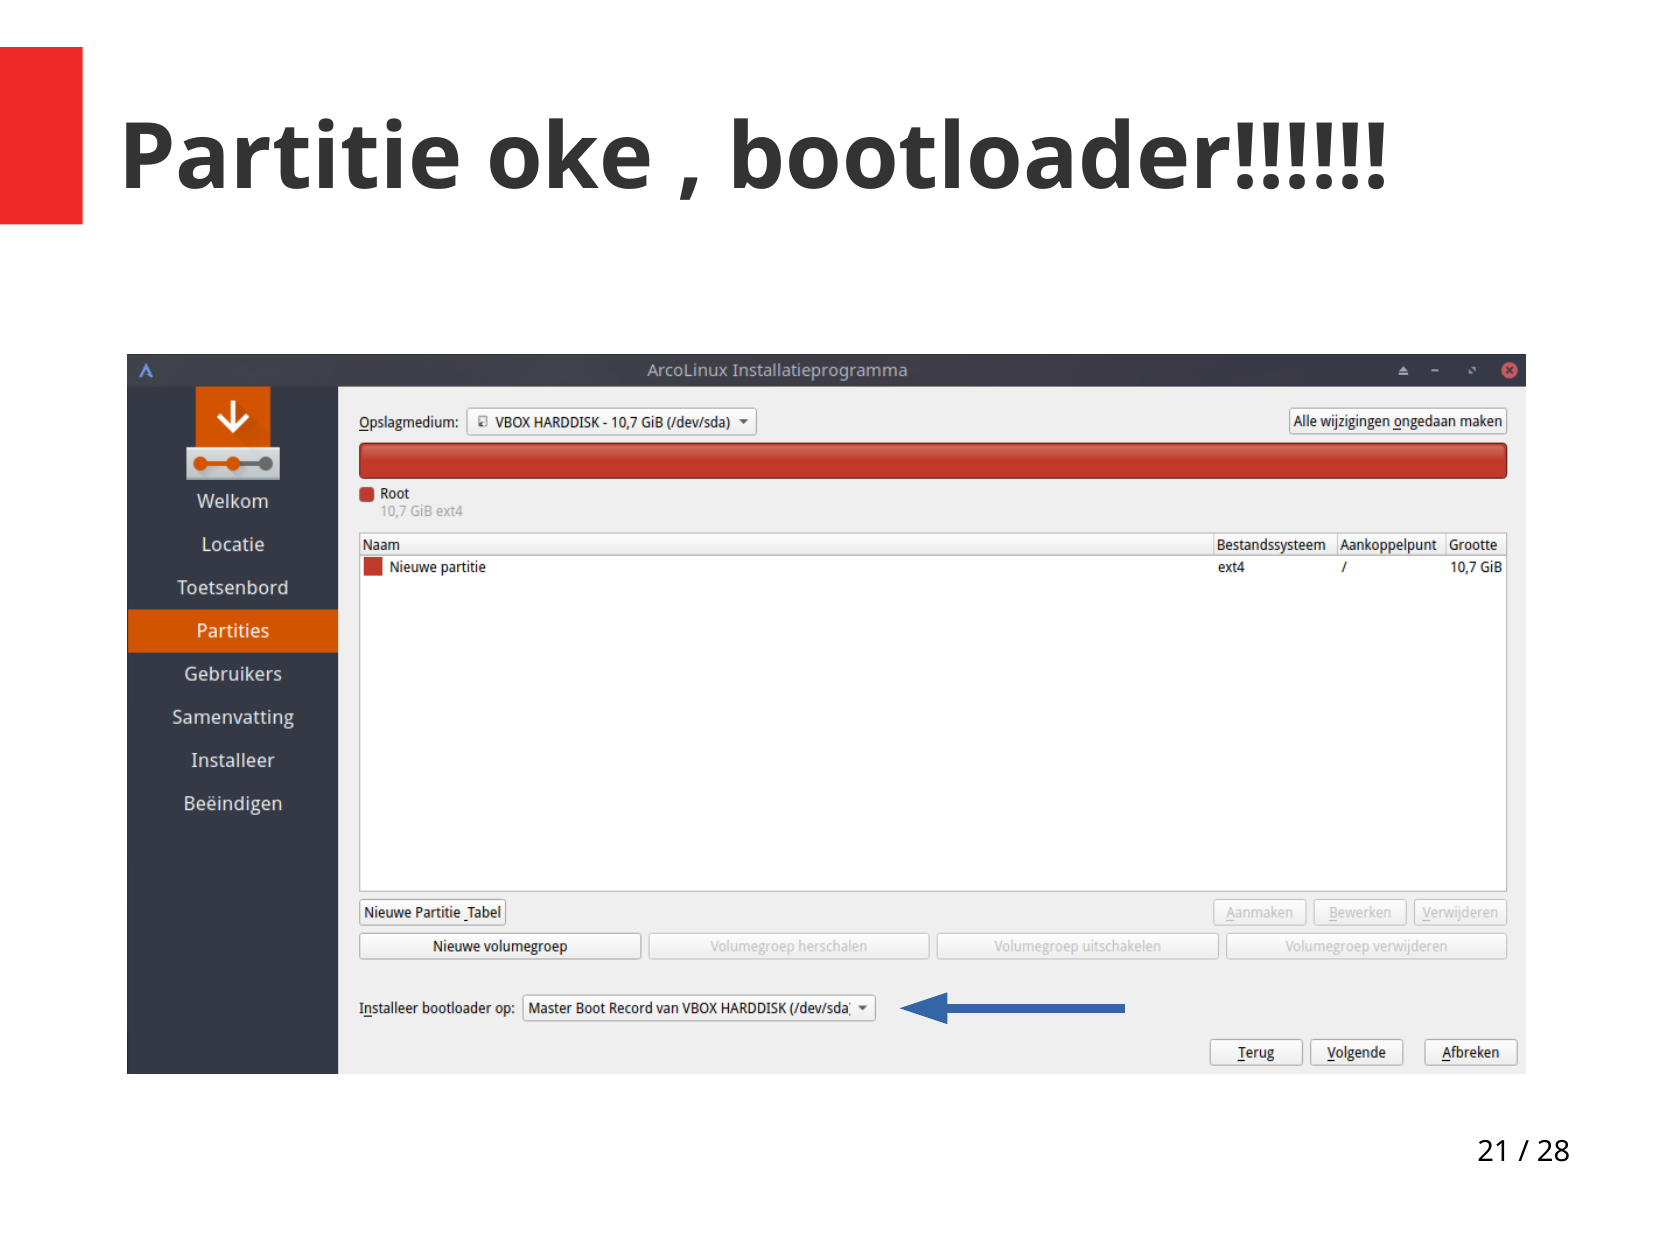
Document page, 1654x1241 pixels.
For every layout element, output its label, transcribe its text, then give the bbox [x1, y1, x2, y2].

title Partitie oke , bootloader!!!!!! [118, 49, 1571, 257]
picture [127, 354, 1526, 1074]
